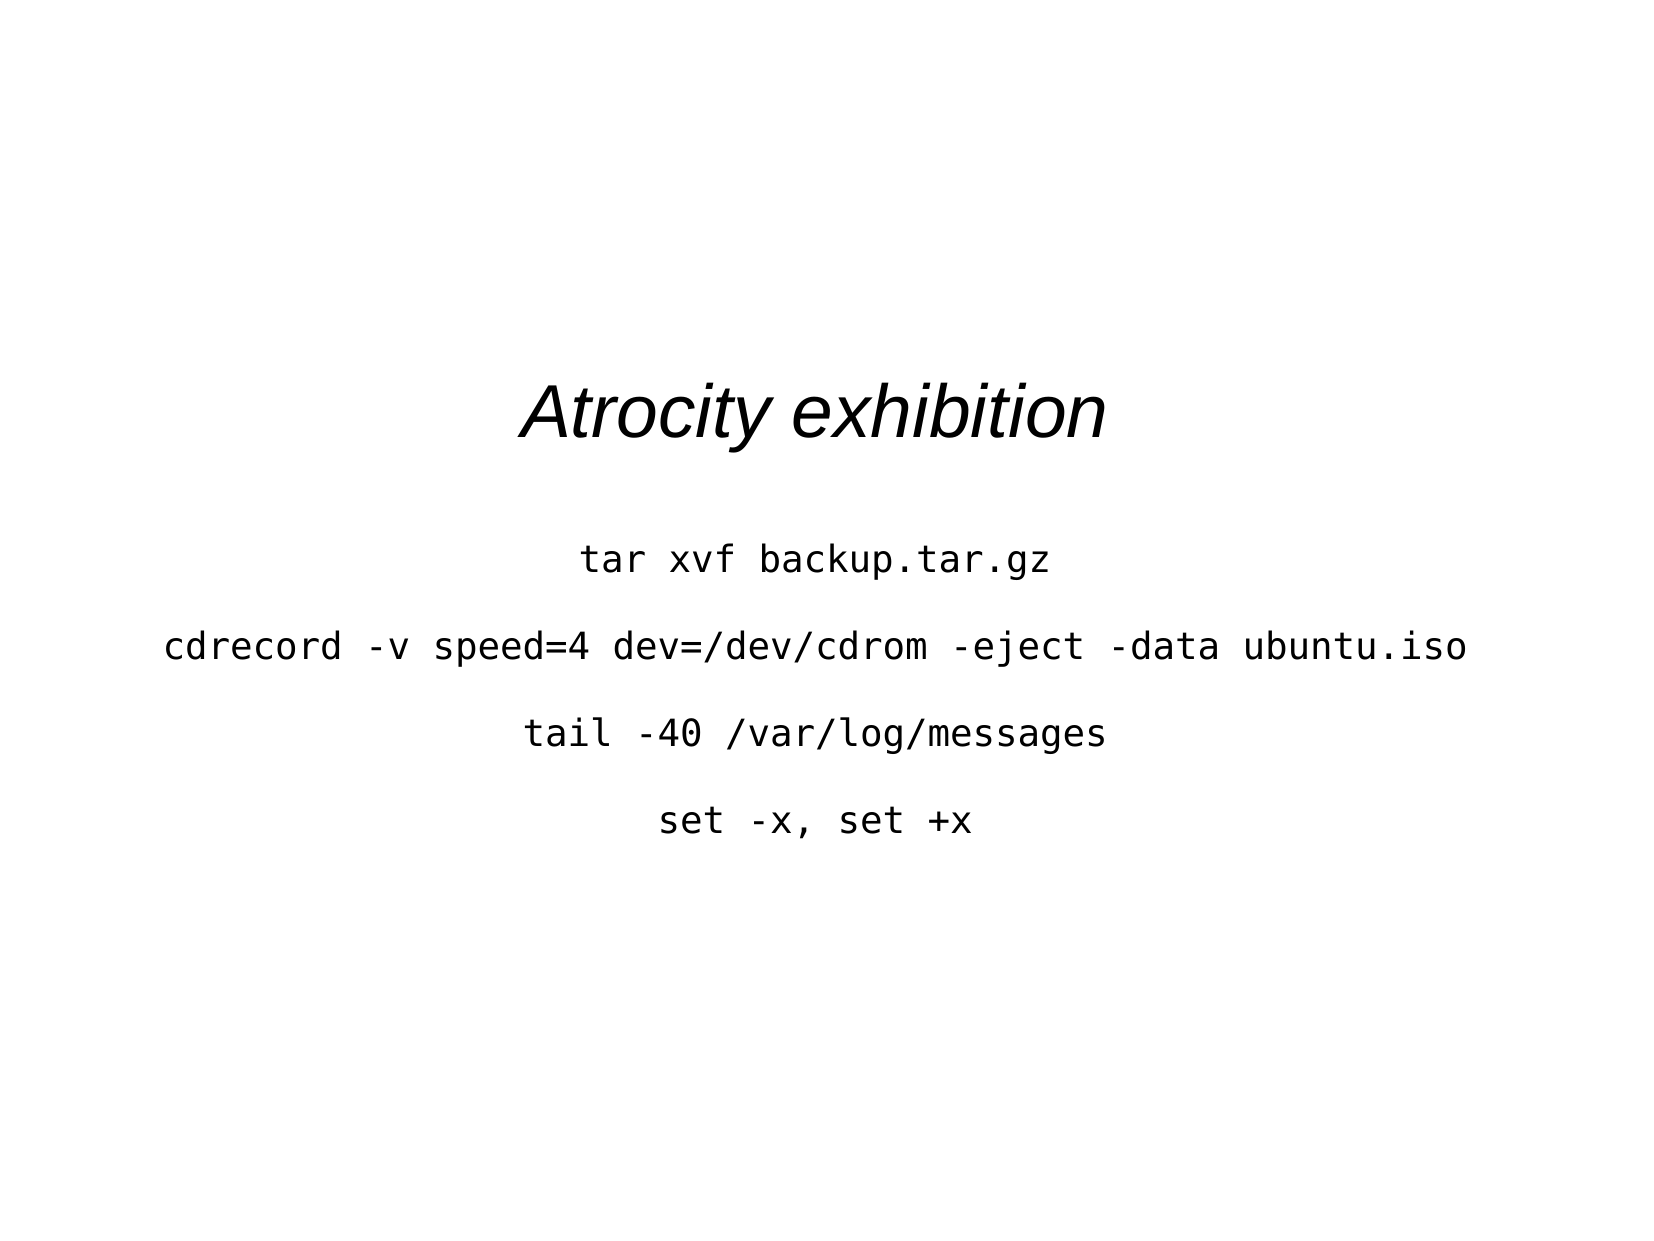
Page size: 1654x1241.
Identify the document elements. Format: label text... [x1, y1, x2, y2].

text_box Atrocity exhibition tar xvf backup.tar.gz cdrecord -v speed=4 dev=/dev/cdrom -eject -data ubuntu.iso tail -40 /var/log/messages set -x, set +x [47, 290, 1583, 1010]
